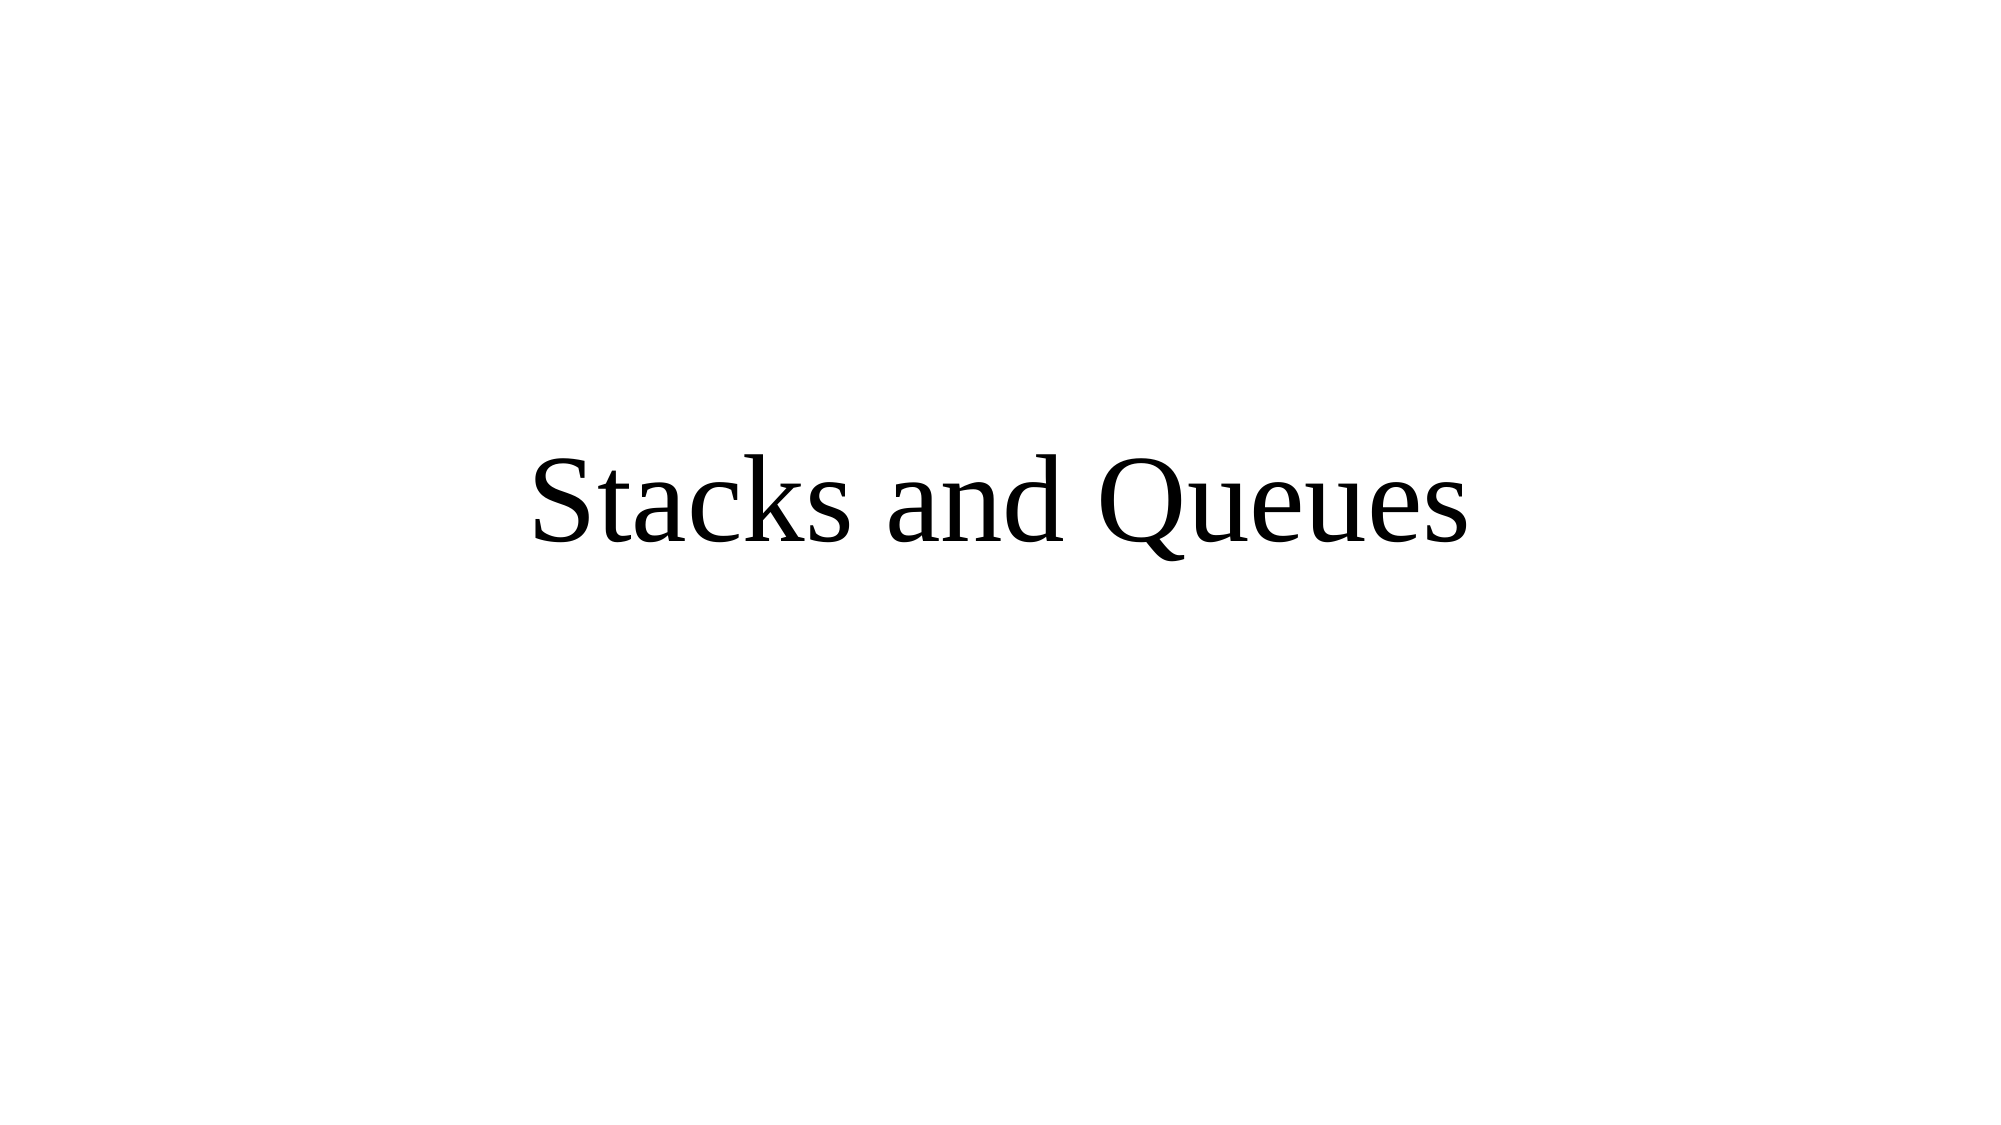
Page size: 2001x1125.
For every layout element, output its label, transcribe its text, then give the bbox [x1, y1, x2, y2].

title Stacks and Queues [249, 184, 1750, 576]
